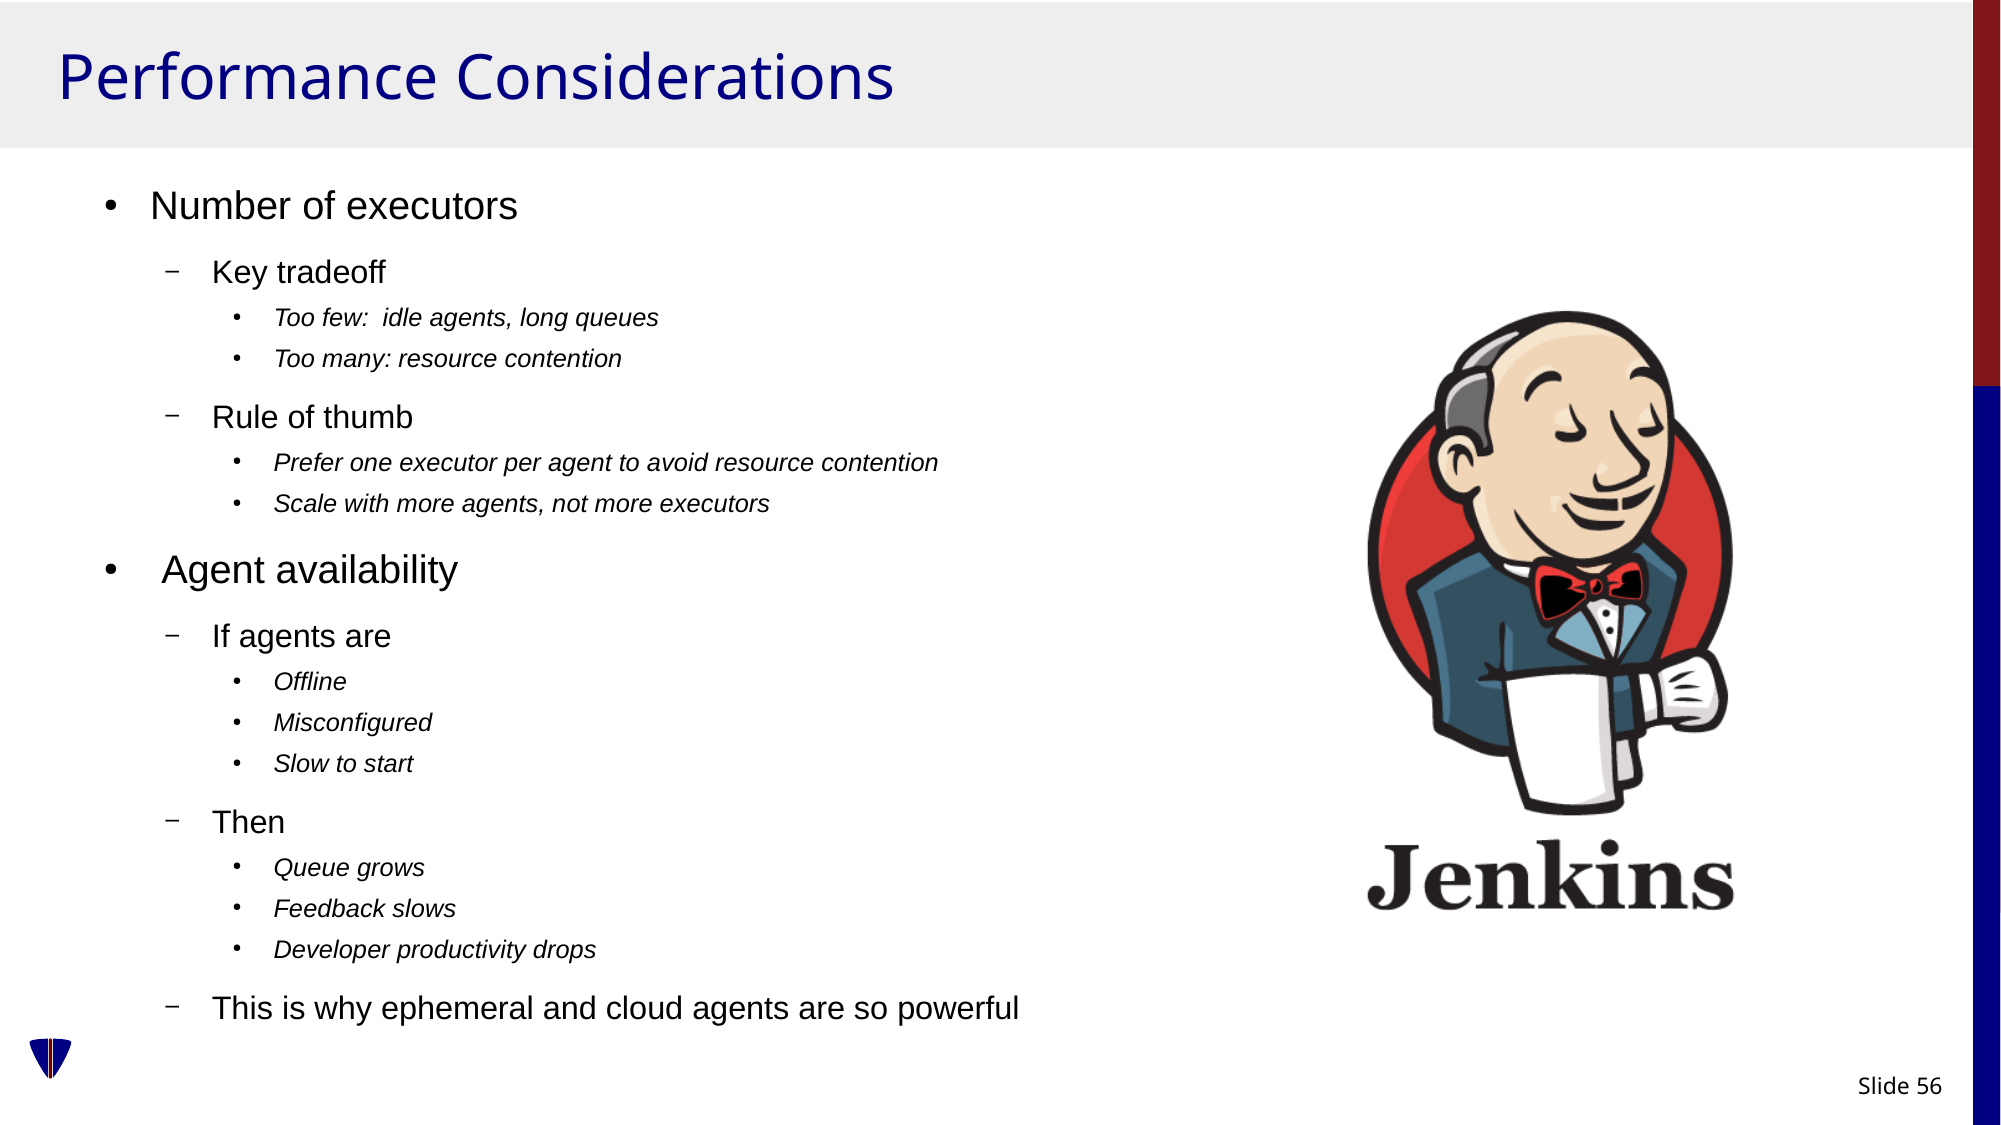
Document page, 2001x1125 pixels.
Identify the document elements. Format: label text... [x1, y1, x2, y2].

title Performance Considerations [0, 2, 1973, 148]
picture [1240, 295, 1861, 916]
list Number of executors Key tradeoff Too few: idle agents, long queues Too many: resource contention Rule of thumb Prefer one executor per agent to avoid resource contention Scale with more agents, not more executors Agent availability If agents are Offline Misconfigured Slow to start Then Queue grows Feedback slows Developer productivity drops This is why ephemeral and cloud agents are so powerful [88, 177, 1123, 1034]
